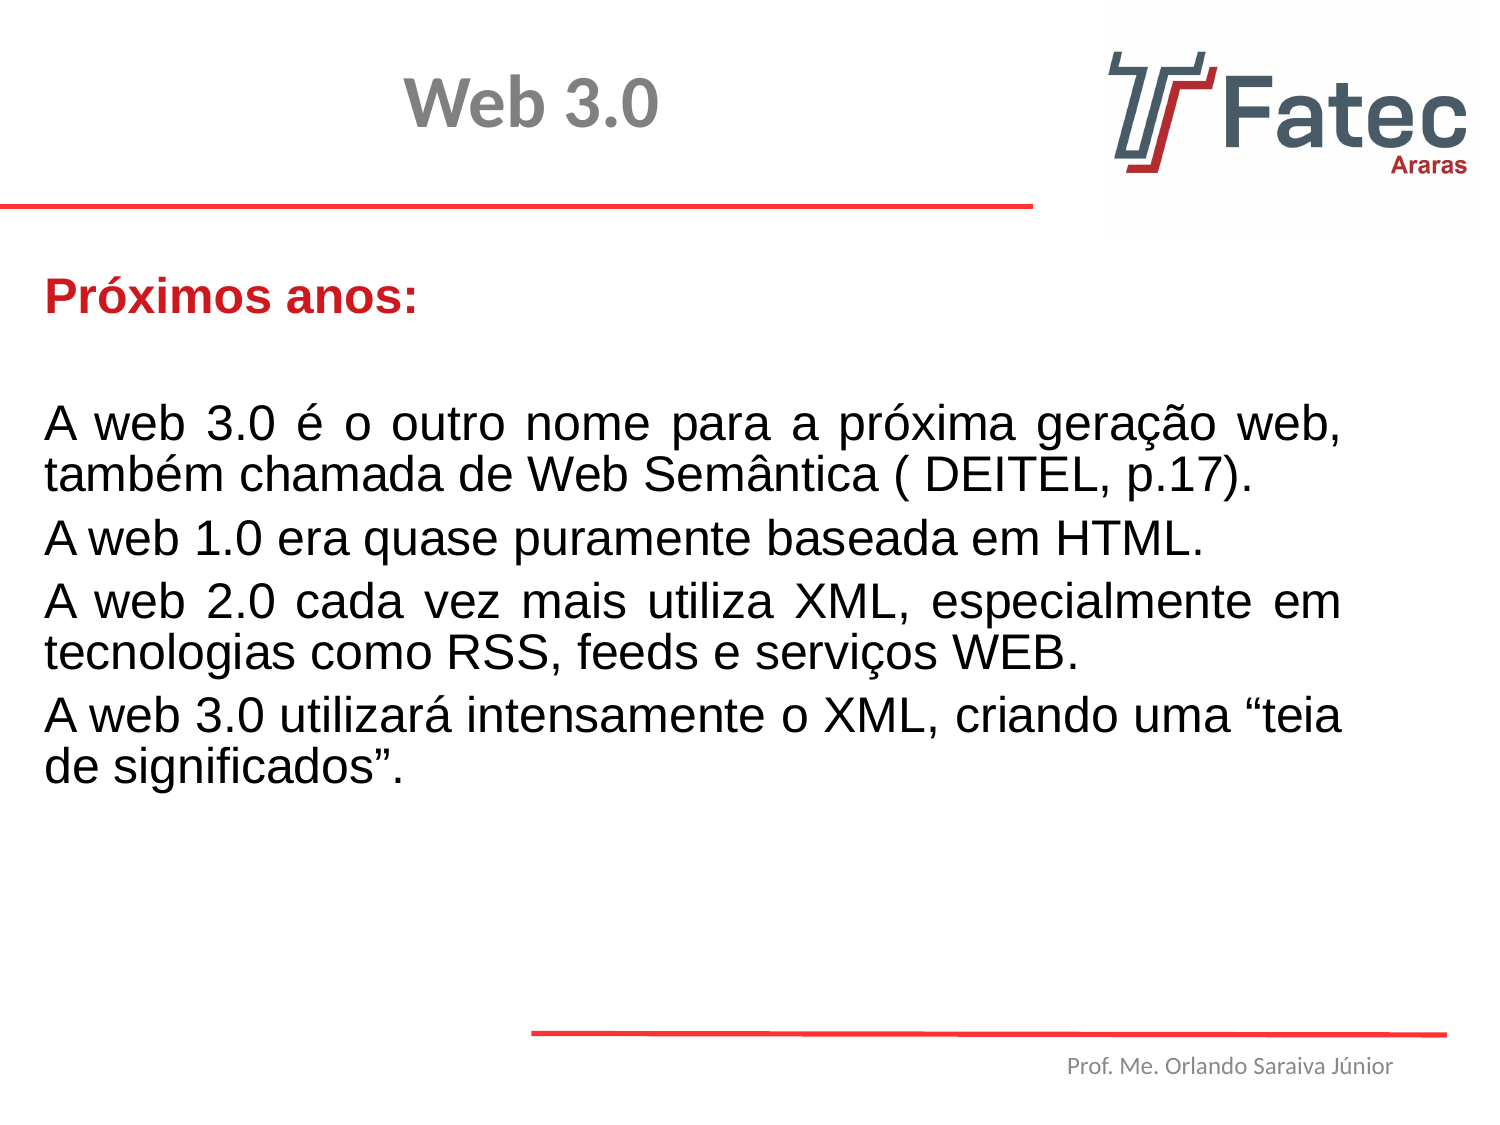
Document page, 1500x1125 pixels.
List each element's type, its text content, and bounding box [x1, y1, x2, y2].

title Web 3.0 [0, 45, 1063, 233]
list Próximos anos: A web 3.0 é o outro nome para a próxima geração web, também chamada de Web Semântica ( DEITEL, p.17). A web 1.0 era quase puramente baseada em HTML. A web 2.0 cada vez mais utiliza XML, especialmente em tecnologias como RSS, feeds e serviços WEB. A web 3.0 utilizará intensamente o XML, criando uma “teia de significados”. [29, 265, 1359, 1004]
picture [1100, 0, 1479, 237]
